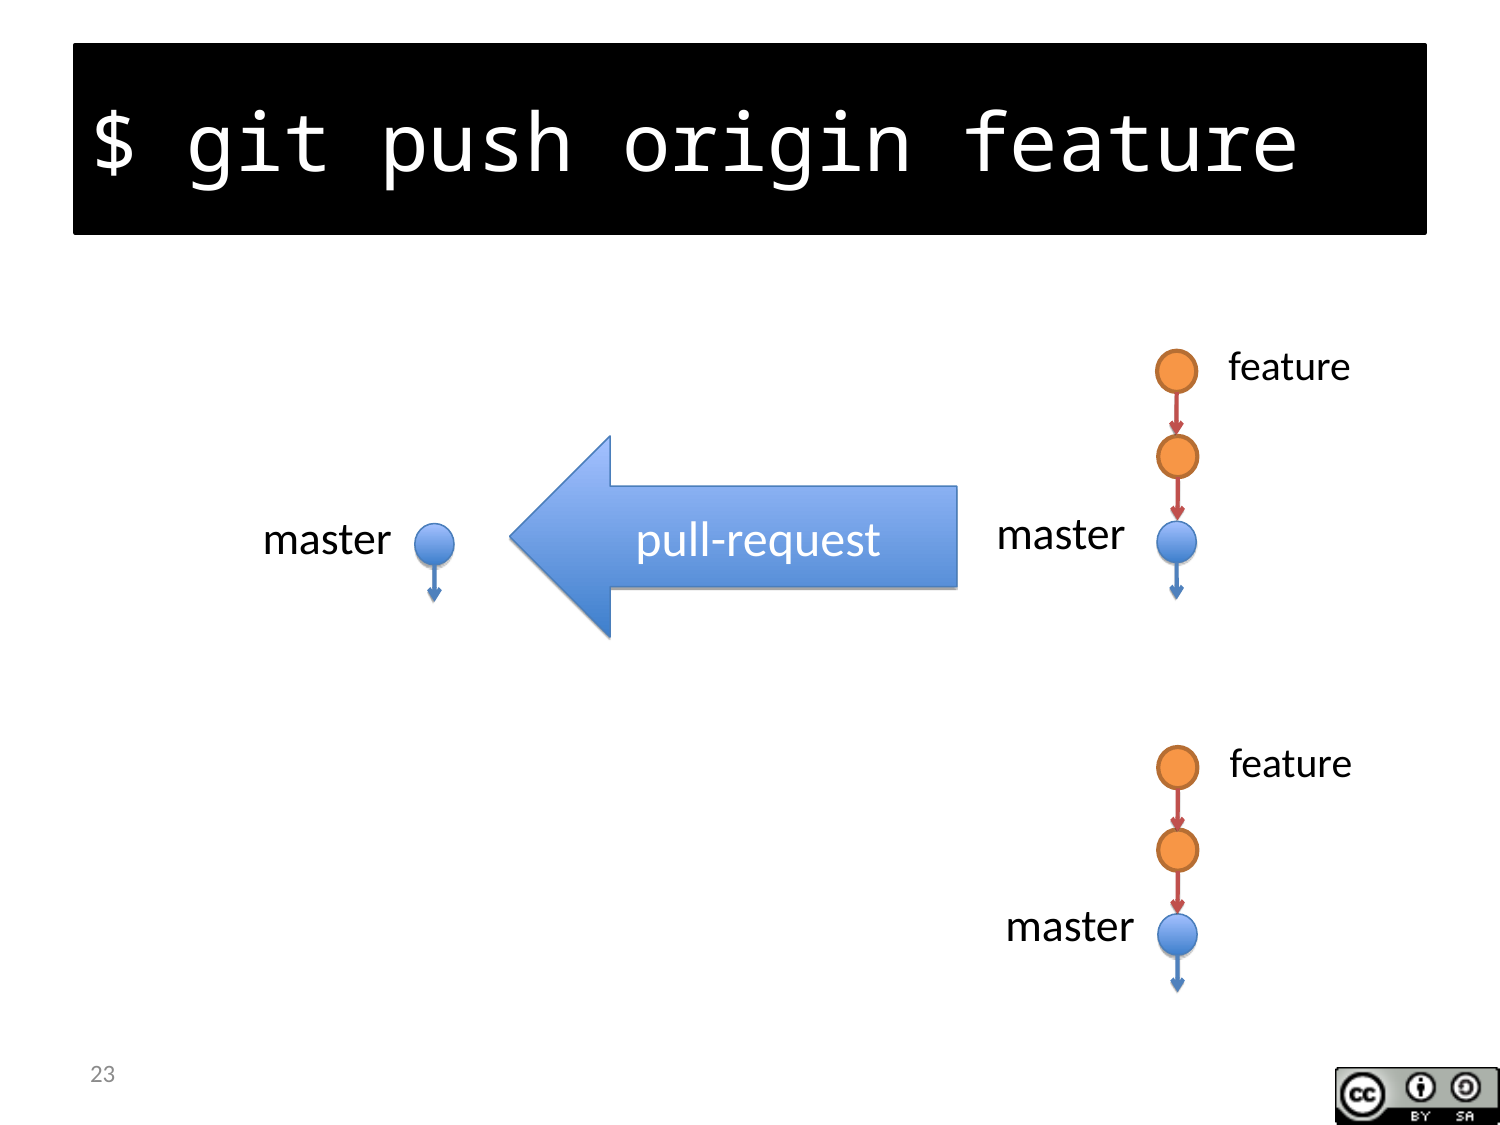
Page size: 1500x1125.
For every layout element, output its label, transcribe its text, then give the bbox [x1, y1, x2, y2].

text_box master [965, 496, 1158, 566]
text_box [1158, 829, 1198, 871]
text_box master [974, 887, 1167, 958]
text_box [1158, 521, 1197, 563]
text_box master [231, 501, 424, 572]
text_box feature [1194, 727, 1387, 793]
text_box [1158, 746, 1198, 788]
picture [1335, 1067, 1500, 1125]
text_box feature [1193, 331, 1386, 397]
text_box [1158, 435, 1198, 477]
text_box [1167, 914, 1198, 955]
slide_number <number> [75, 1042, 425, 1103]
title $ git push origin feature [75, 45, 1425, 233]
text_box [414, 523, 455, 565]
text_box pull-request [509, 435, 957, 638]
text_box [1157, 350, 1197, 392]
